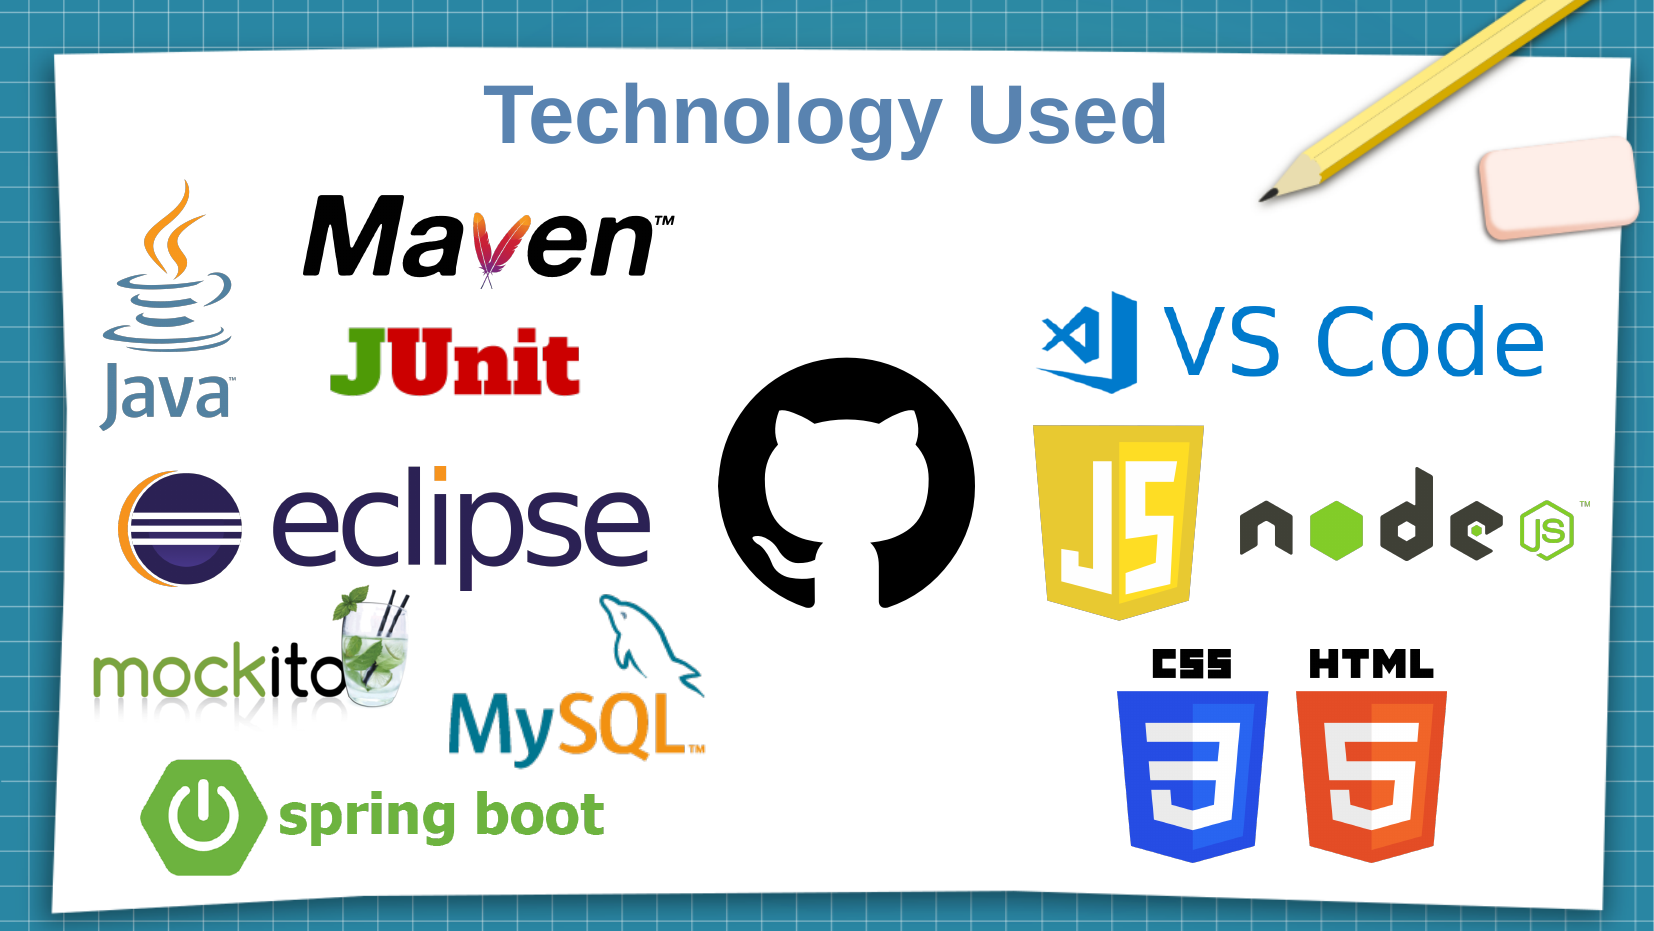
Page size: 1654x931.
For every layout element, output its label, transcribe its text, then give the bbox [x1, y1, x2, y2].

title Technology Used [82, 37, 1571, 193]
picture [0, 0, 1654, 931]
